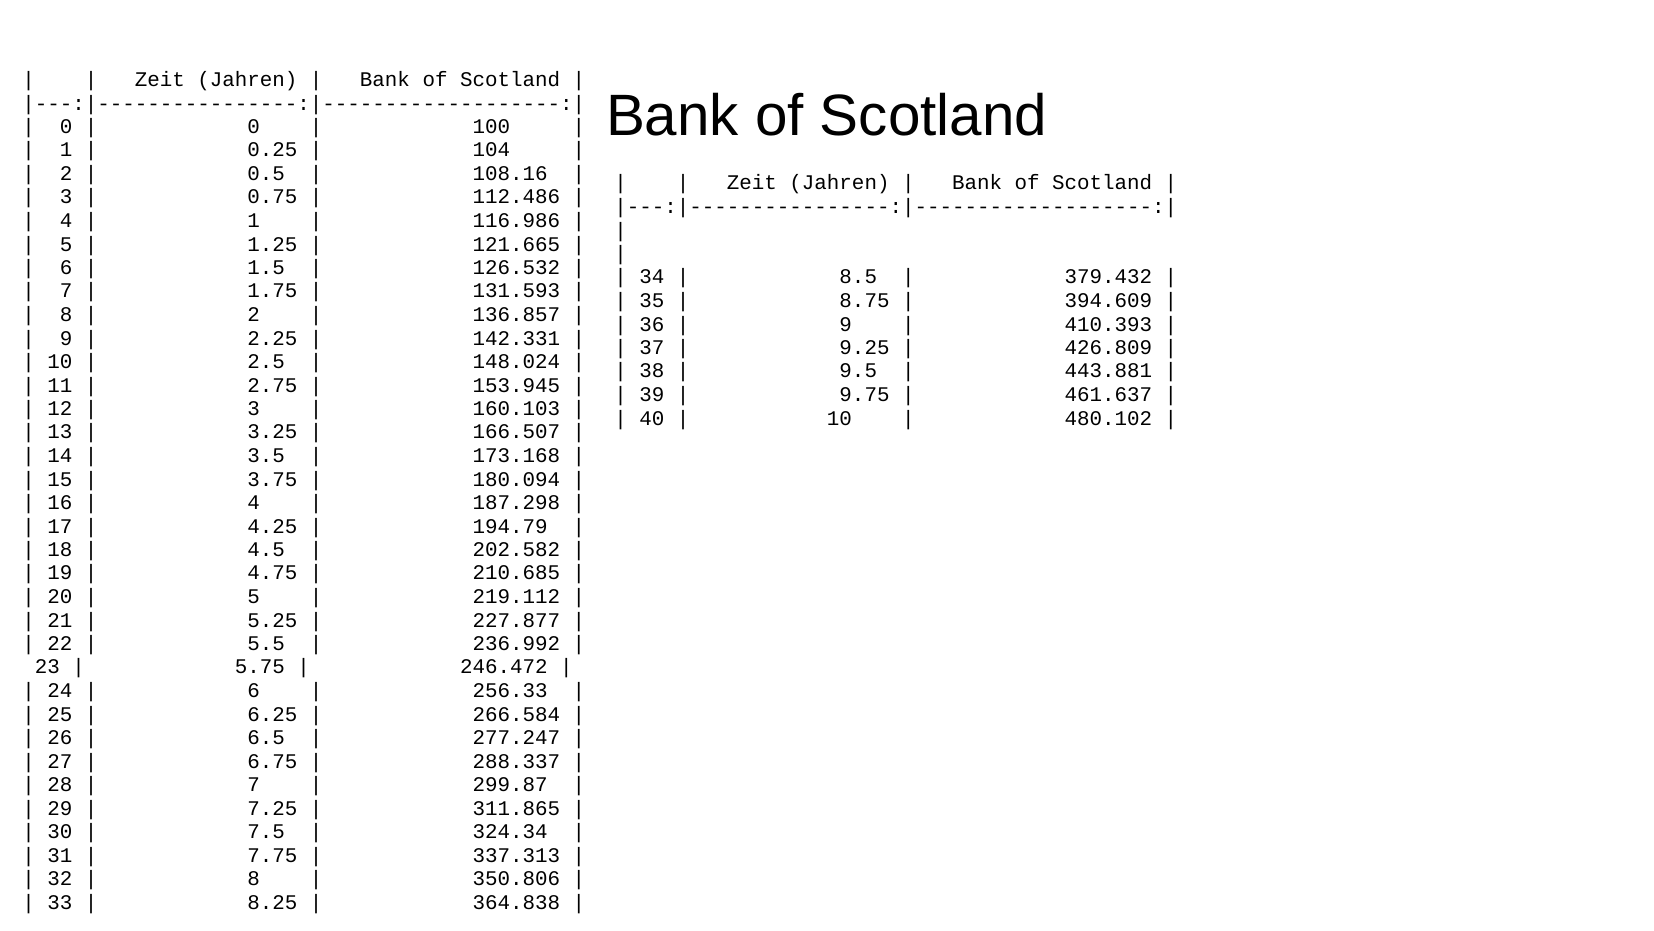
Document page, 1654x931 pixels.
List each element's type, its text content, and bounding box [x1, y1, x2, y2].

text_box | | Zeit (Jahren) | Bank of Scotland | |---:|----------------:|-------------------:| | | | 34 | 8.5 | 379.432 | | 35 | 8.75 | 394.609 | | 36 | 9 | 410.393 | | 37 | 9.25 | 426.809 | | 38 | 9.5 | 443.881 | | 39 | 9.75 | 461.637 | | 40 | 10 | 480.102 | [599, 193, 1192, 532]
title Bank of Scotland [82, 37, 1571, 193]
text_box | | Zeit (Jahren) | Bank of Scotland | |---:|----------------:|-------------------:| | 0 | 0 | 100 | | 1 | 0.25 | 104 | | 2 | 0.5 | 108.16 | | 3 | 0.75 | 112.486 | | 4 | 1 | 116.986 | | 5 | 1.25 | 121.665 | | 6 | 1.5 | 126.532 | | 7 | 1.75 | 131.593 | | 8 | 2 | 136.857 | | 9 | 2.25 | 142.331 | | 10 | 2.5 | 148.024 | | 11 | 2.75 | 153.945 | | 12 | 3 | 160.103 | | 13 | 3.25 | 166.507 | | 14 | 3.5 | 173.168 | | 15 | 3.75 | 180.094 | | 16 | 4 | 187.298 | | 17 | 4.25 | 194.79 | | 18 | 4.5 | 202.582 | | 19 | 4.75 | 210.685 | | 20 | 5 | 219.112 | | 21 | 5.25 | 227.877 | | 22 | 5.5 | 236.992 | 23 | 5.75 | 246.472 | | 24 | 6 | 256.33 | | 25 | 6.25 | 266.584 | | 26 | 6.5 | 277.247 | | 27 | 6.75 | 288.337 | | 28 | 7 | 299.87 | | 29 | 7.25 | 311.865 | | 30 | 7.5 | 324.34 | | 31 | 7.75 | 337.313 | | 32 | 8 | 350.806 | | 33 | 8.25 | 364.838 | [7, 61, 600, 931]
